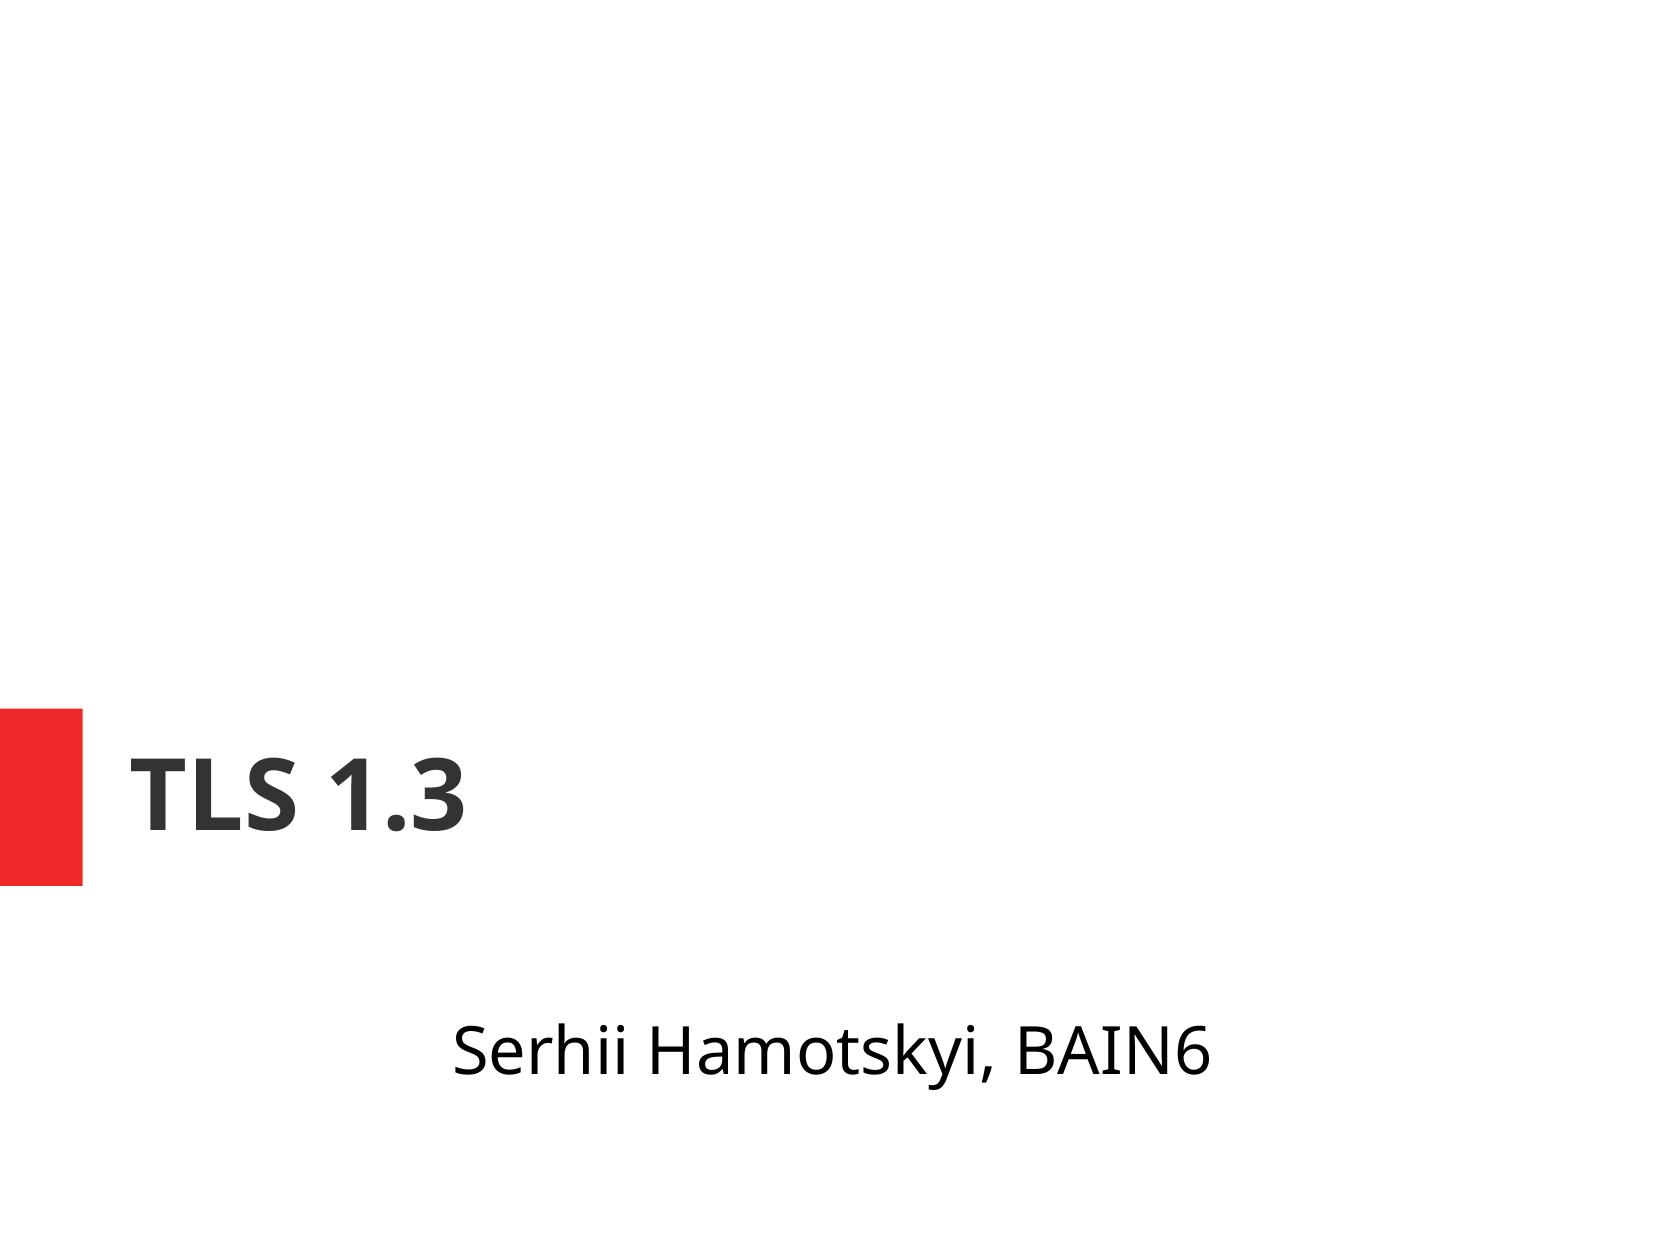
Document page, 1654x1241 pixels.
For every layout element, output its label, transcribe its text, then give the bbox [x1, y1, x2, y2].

subtitle Serhii Hamotskyi, BAIN6 [129, 968, 1536, 1130]
title TLS 1.3 [129, 655, 1536, 928]
